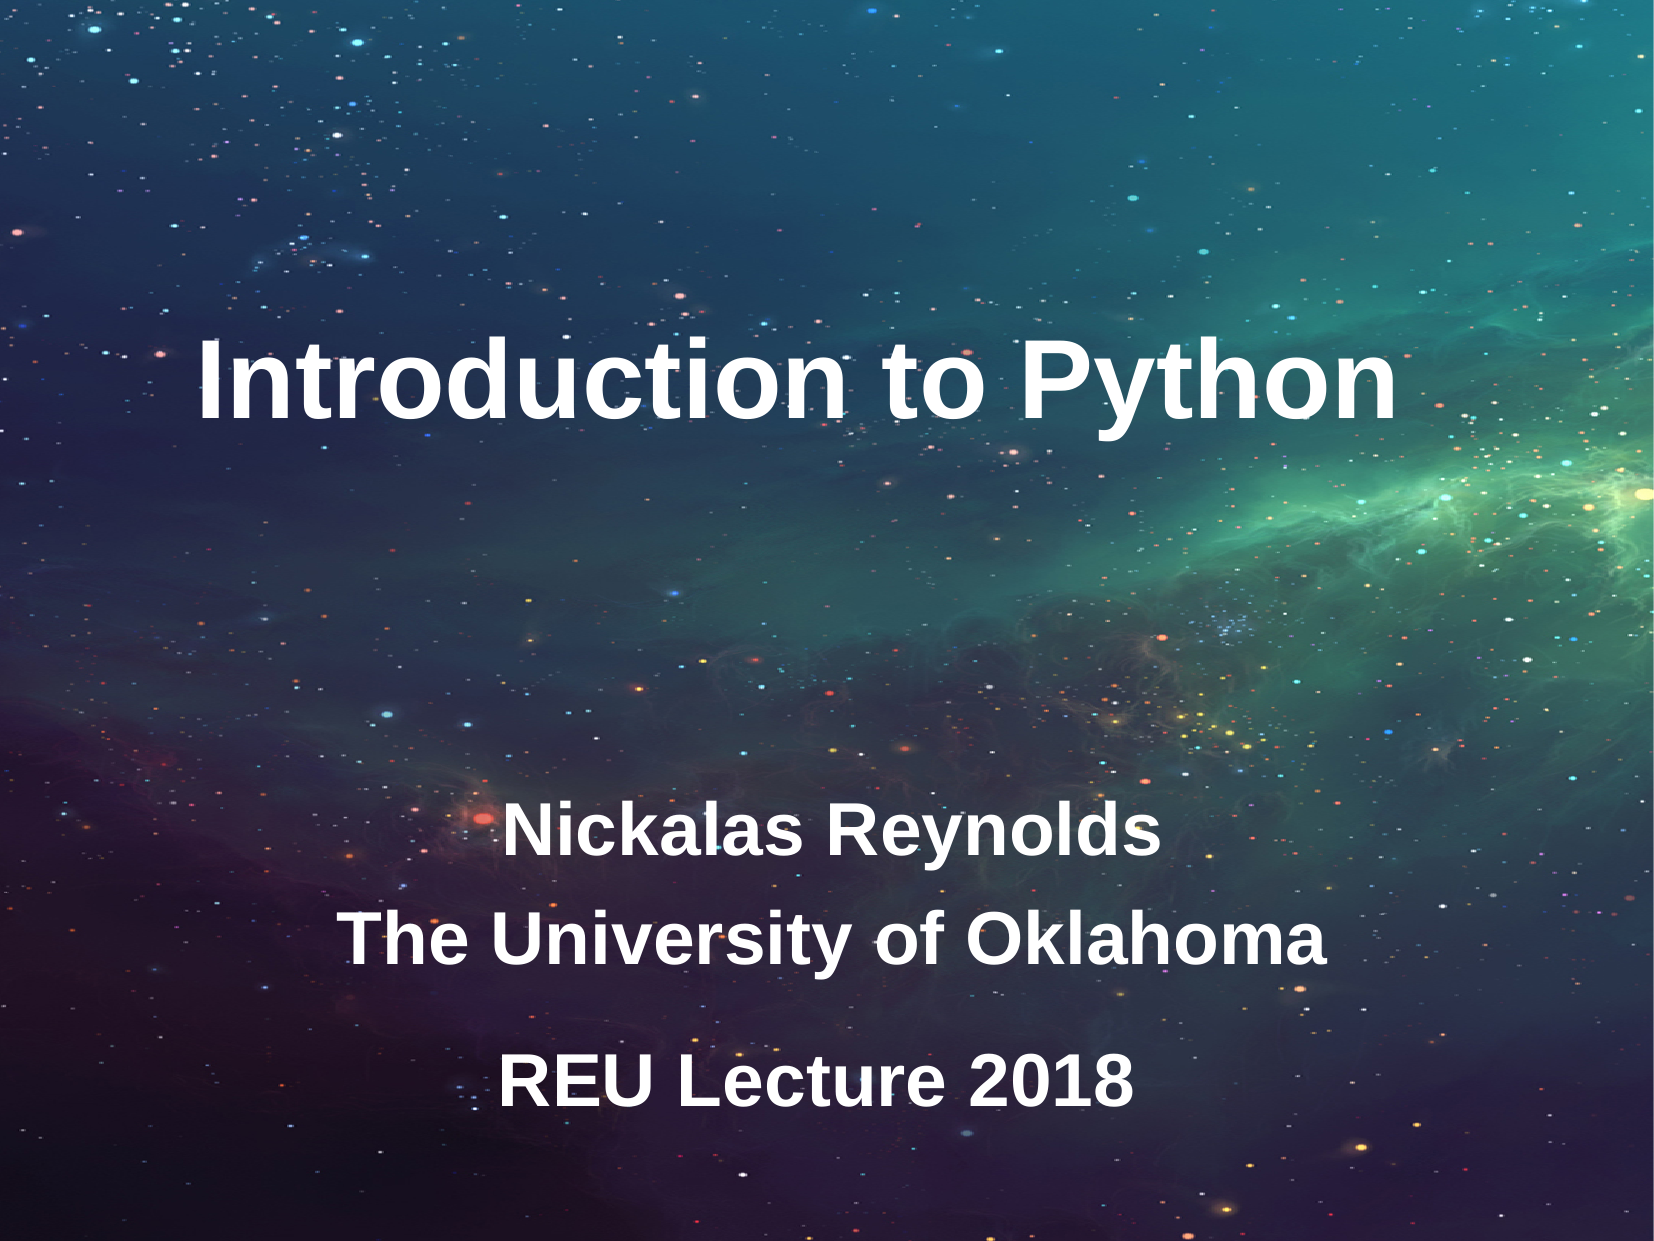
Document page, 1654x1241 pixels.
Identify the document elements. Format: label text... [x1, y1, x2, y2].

text_box Nickalas Reynolds The University of Oklahoma REU Lecture 2018 [195, 780, 1471, 1137]
text_box Introduction to Python [180, 309, 1456, 451]
picture [0, 0, 1654, 1241]
